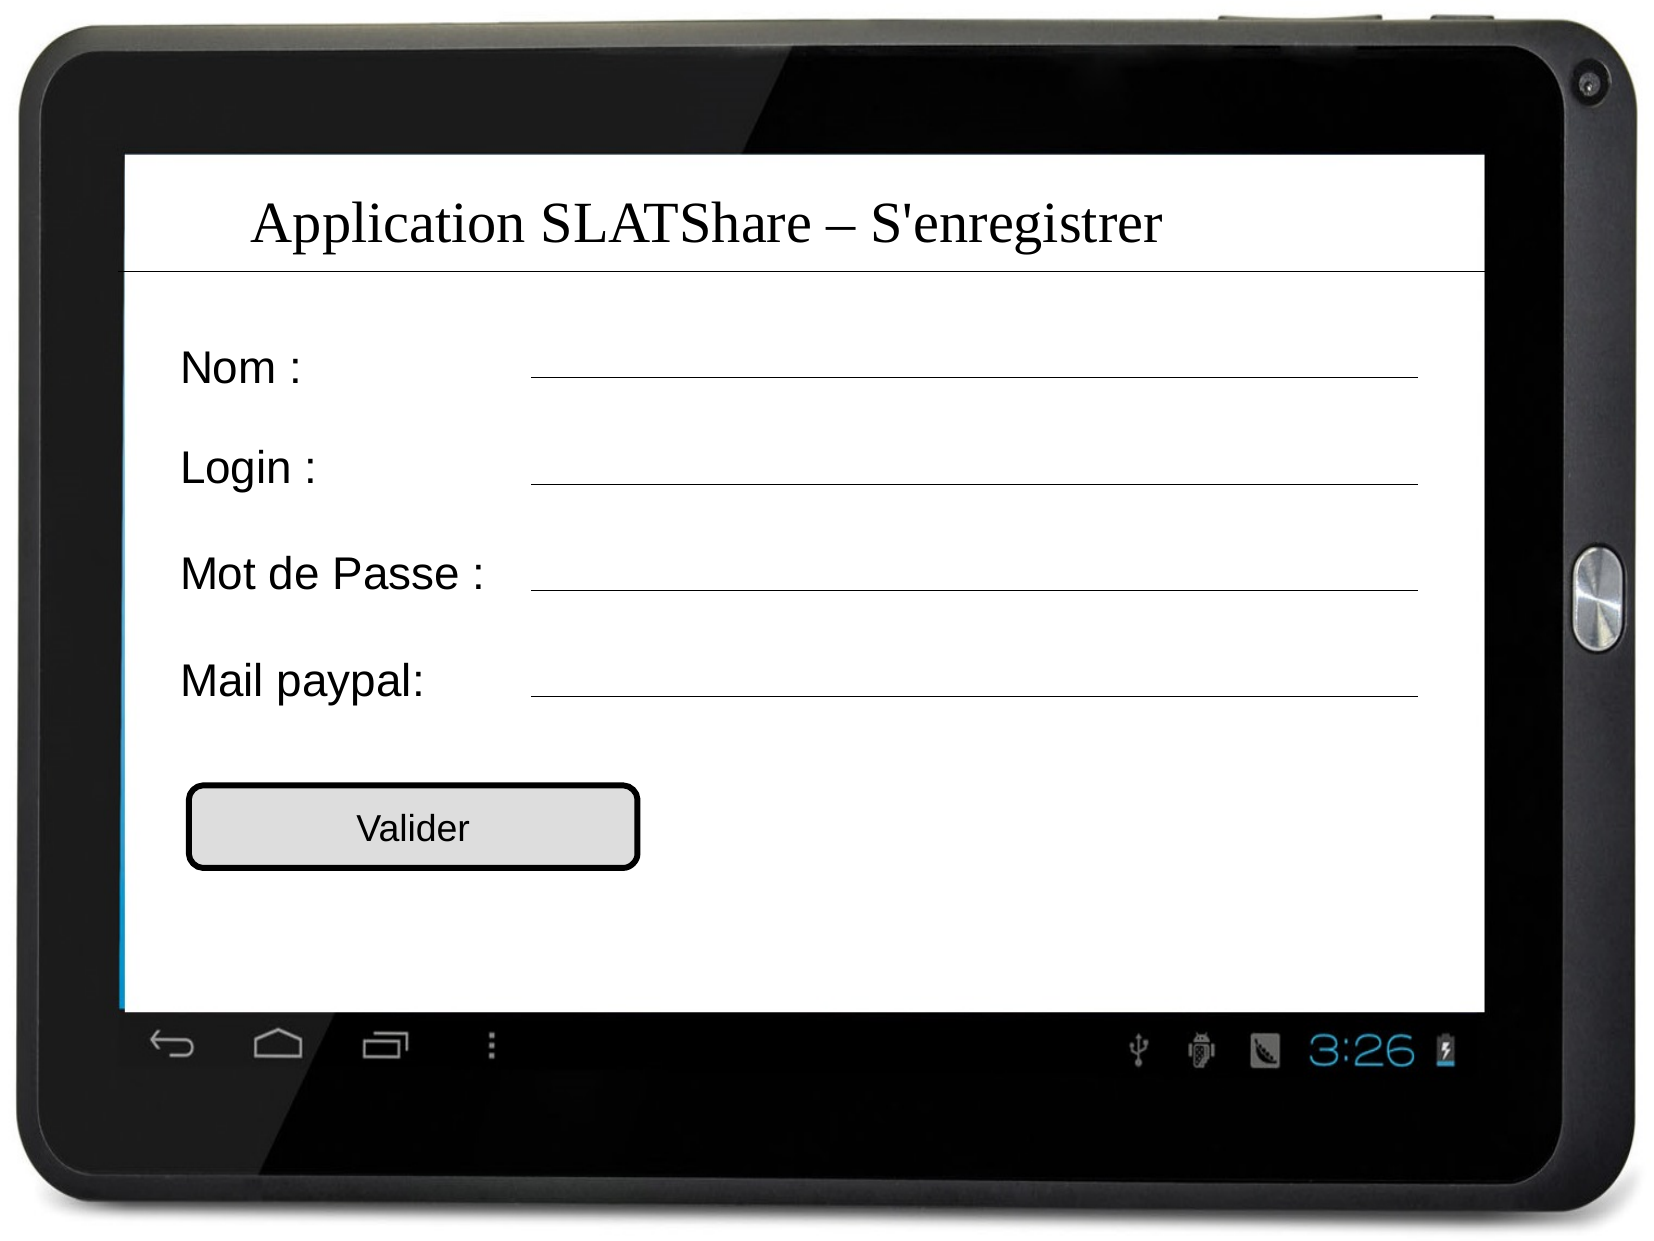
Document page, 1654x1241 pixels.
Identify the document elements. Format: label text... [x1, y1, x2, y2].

text_box Nom : [165, 330, 425, 397]
text_box Valider [188, 785, 638, 868]
text_box Mail paypal: [165, 643, 449, 710]
picture [0, 0, 1654, 1241]
text_box Mot de Passe : [165, 536, 508, 603]
text_box Login : [165, 429, 425, 496]
text_box Application SLATShare – S'enregistrer [236, 177, 1477, 258]
